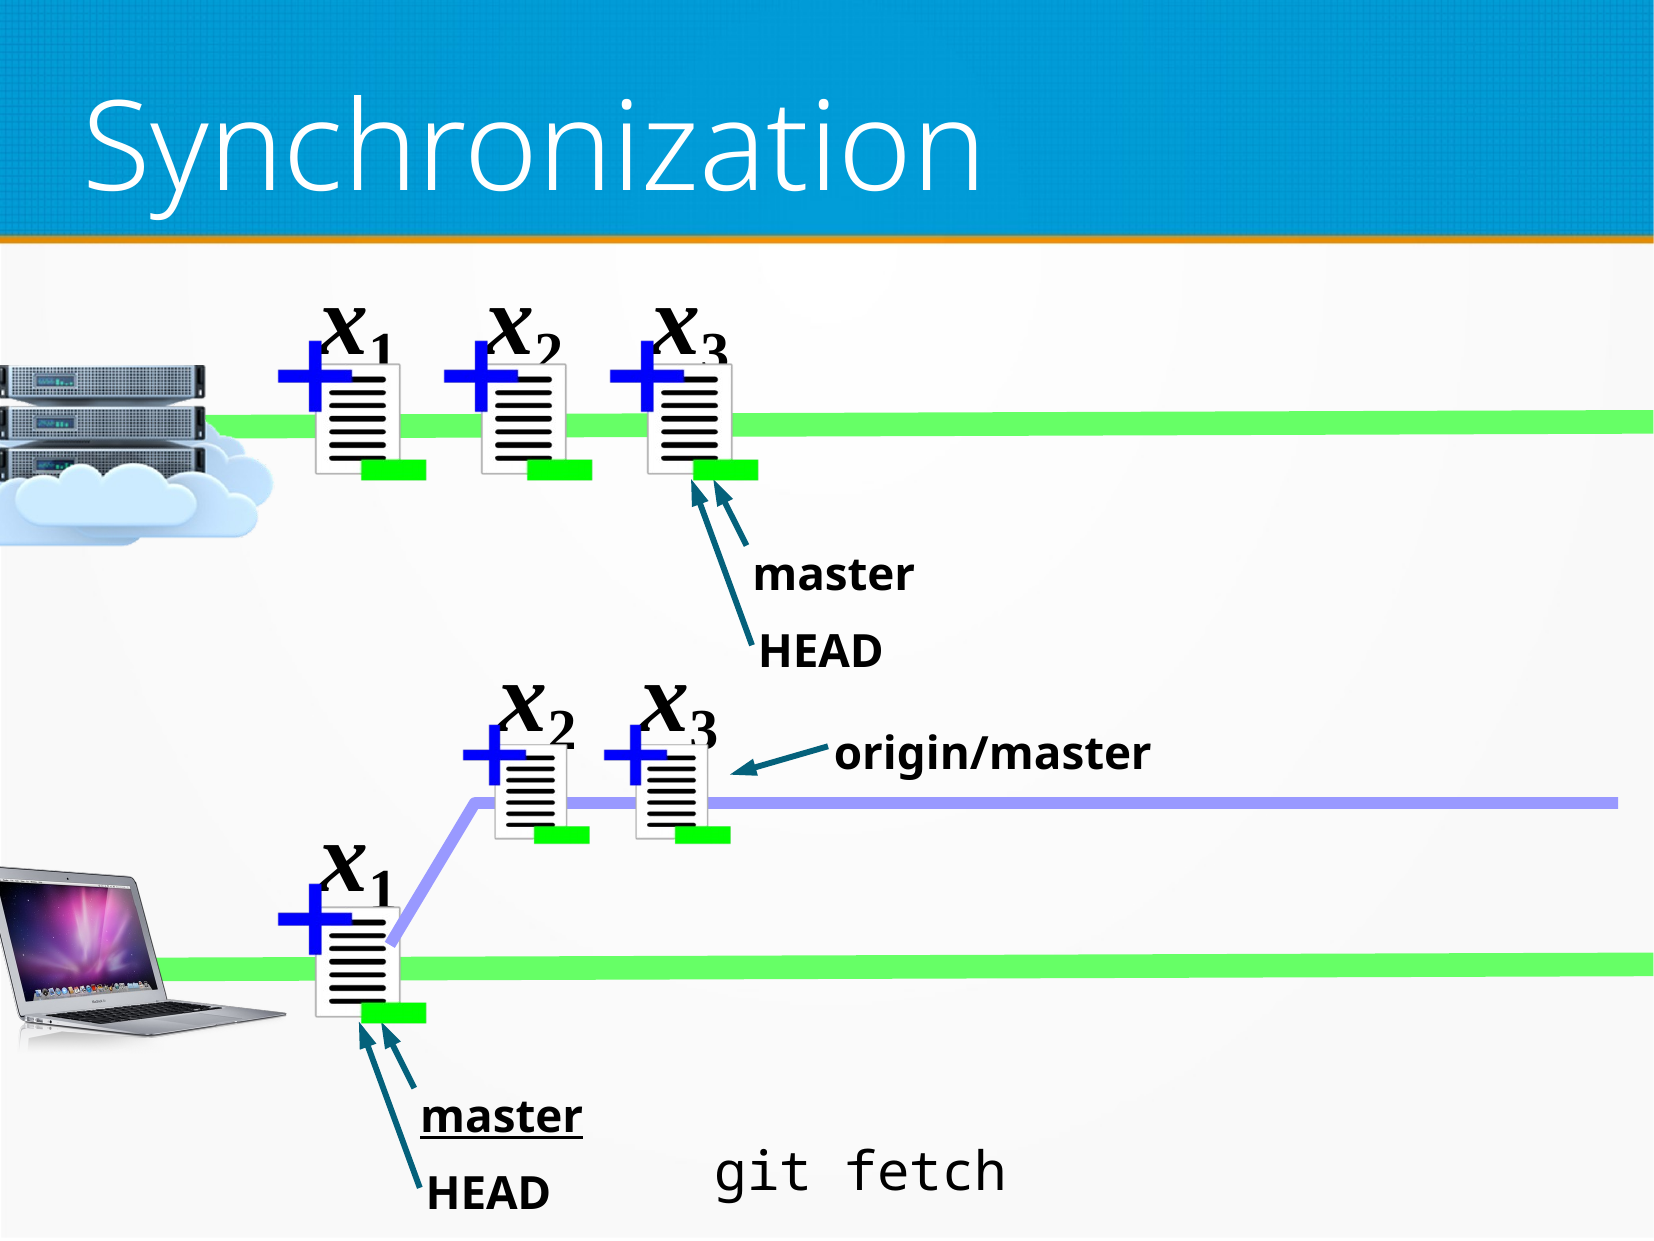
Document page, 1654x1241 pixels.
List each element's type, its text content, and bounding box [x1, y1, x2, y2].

text_box x2 [478, 259, 581, 327]
text_box x1 [312, 259, 415, 327]
text_box x1 [312, 796, 415, 870]
text_box x3 [644, 259, 747, 327]
text_box HEAD [419, 1157, 547, 1227]
text_box HEAD [752, 615, 880, 685]
text_box x3 [633, 636, 725, 713]
title Synchronization [82, 19, 1571, 227]
text_box origin/master [828, 717, 1117, 787]
text_box git fetch [708, 1132, 1560, 1206]
text_box master [746, 537, 900, 607]
text_box x2 [491, 636, 583, 713]
text_box master [414, 1080, 568, 1150]
picture [0, 233, 1654, 1241]
